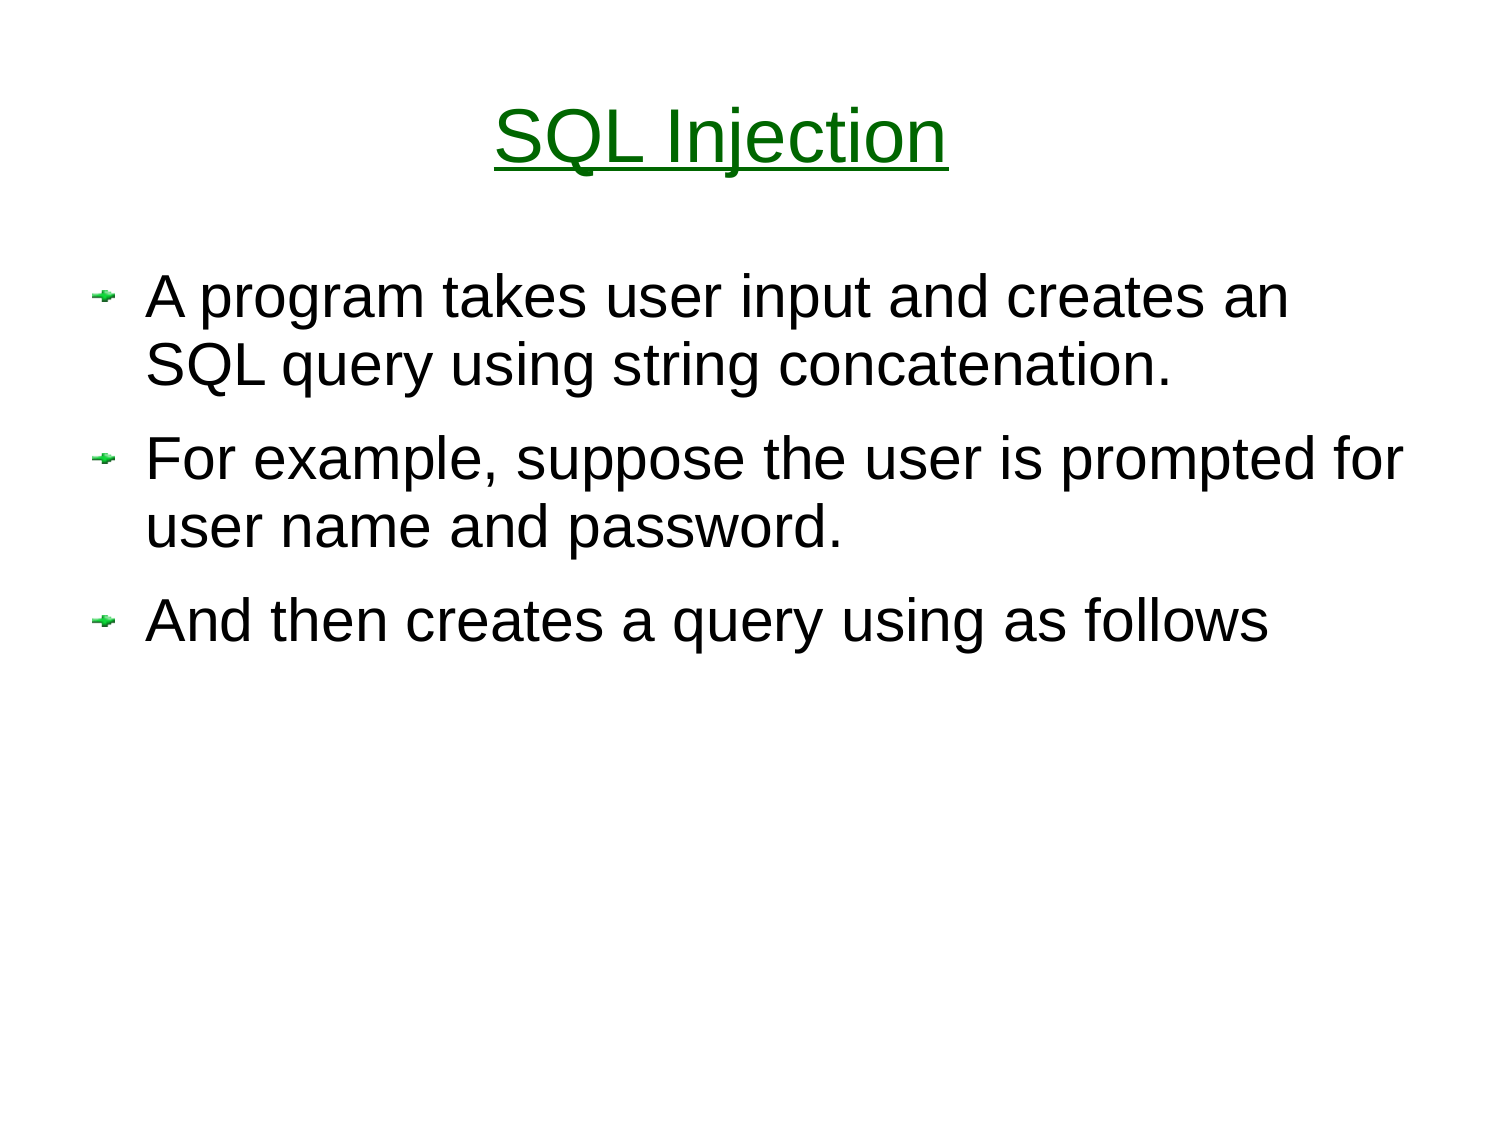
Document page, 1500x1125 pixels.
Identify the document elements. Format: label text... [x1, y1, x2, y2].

list A program takes user input and creates an SQL query using string concatenation. For example, suppose the user is prompted for user name and password. And then creates a query using as follows [75, 262, 1425, 1006]
title SQL Injection [76, 42, 1427, 231]
